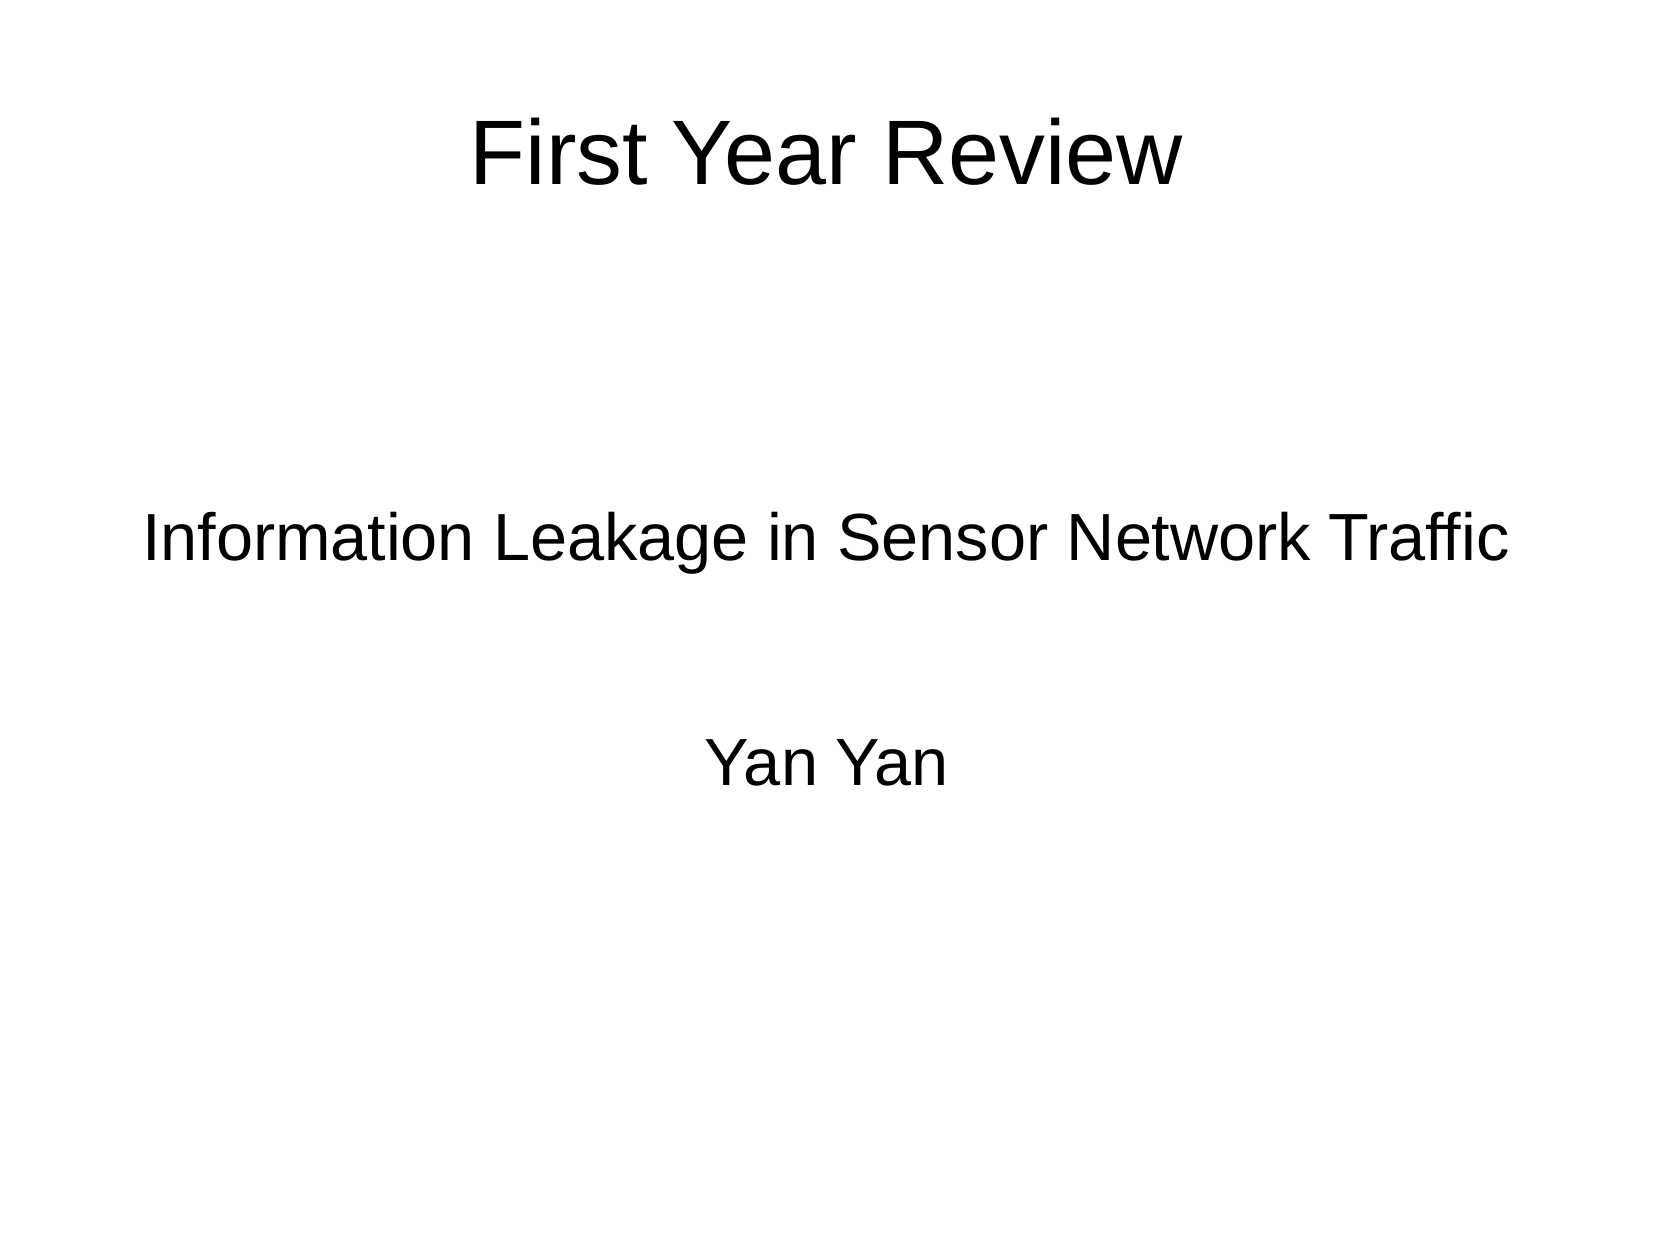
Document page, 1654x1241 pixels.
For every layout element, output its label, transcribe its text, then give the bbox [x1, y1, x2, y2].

subtitle Information Leakage in Sensor Network Traffic Yan Yan [82, 290, 1571, 1010]
title First Year Review [82, 49, 1571, 257]
